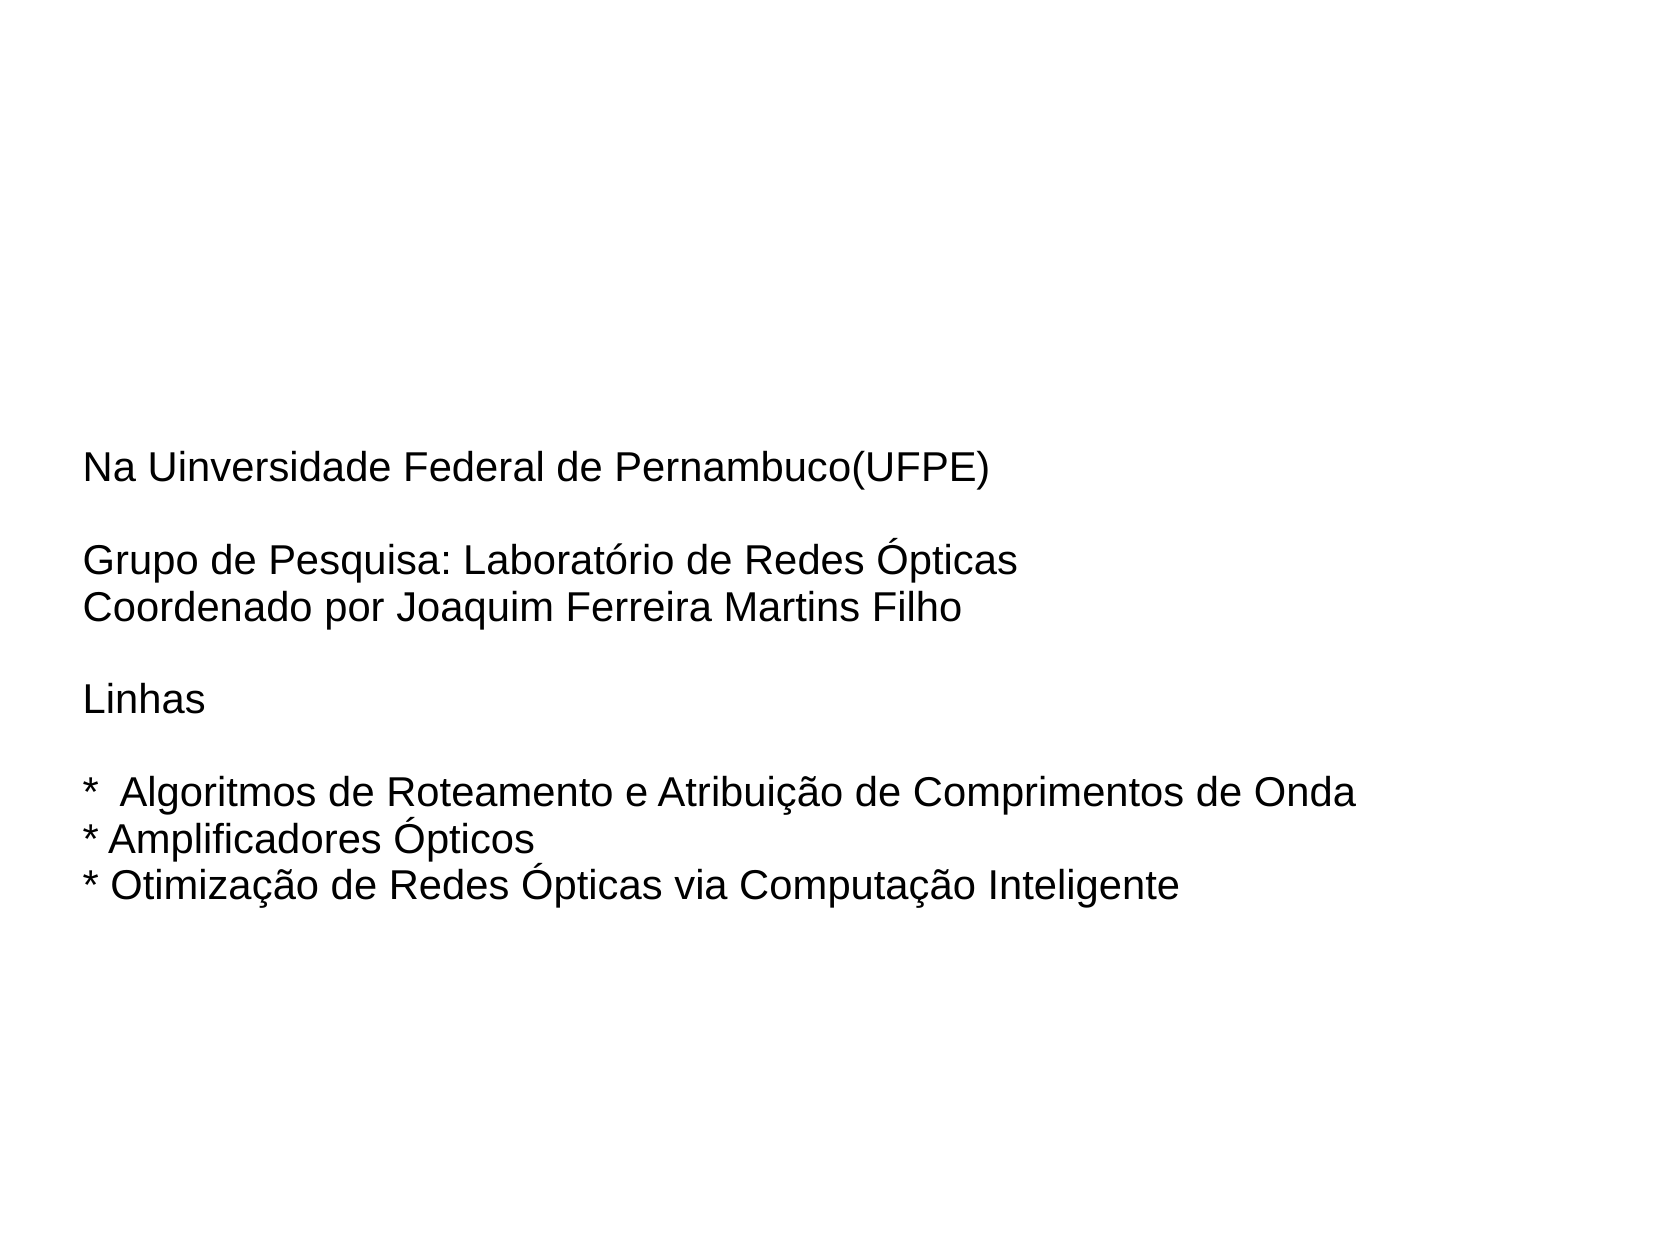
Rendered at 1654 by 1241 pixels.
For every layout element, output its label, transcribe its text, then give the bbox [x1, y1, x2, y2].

subtitle Na Uinversidade Federal de Pernambuco(UFPE) Grupo de Pesquisa: Laboratório de Redes Ópticas Coordenado por Joaquim Ferreira Martins Filho Linhas * Algoritmos de Roteamento e Atribuição de Comprimentos de Onda * Amplificadores Ópticos * Otimização de Redes Ópticas via Computação Inteligente [82, 297, 1571, 1102]
